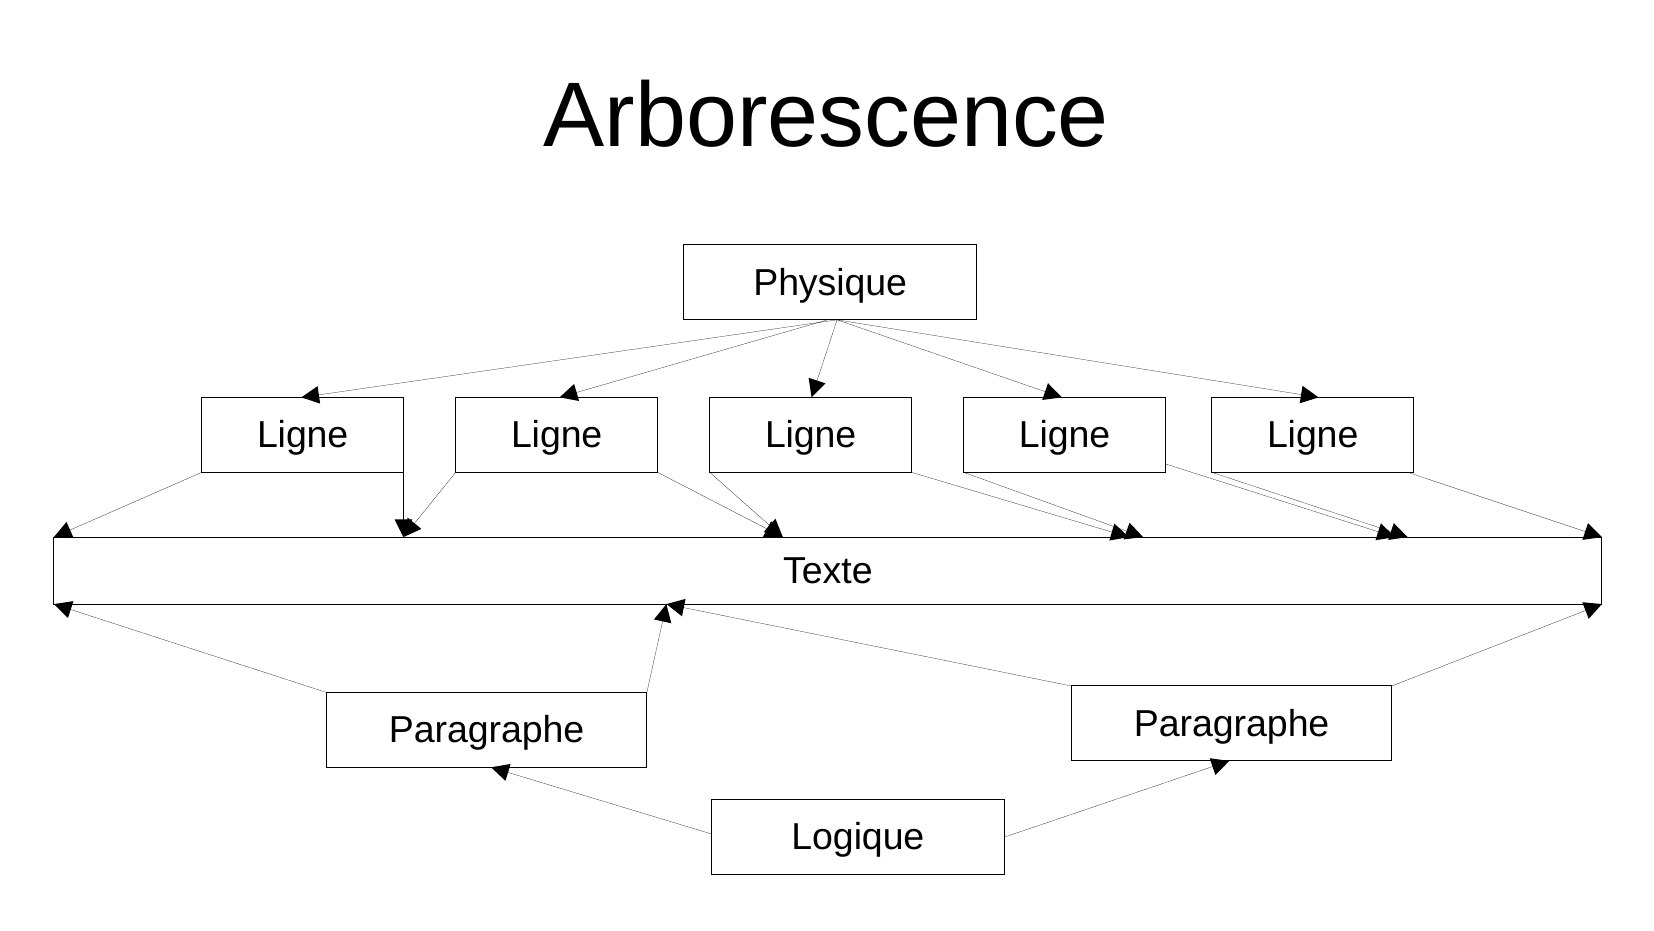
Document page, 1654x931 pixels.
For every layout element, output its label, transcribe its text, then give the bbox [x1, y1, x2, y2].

text_box Logique [711, 799, 1005, 875]
text_box Ligne [963, 397, 1166, 473]
text_box Paragraphe [326, 692, 647, 768]
text_box Paragraphe [1071, 685, 1392, 761]
text_box Physique [683, 244, 977, 320]
text_box Ligne [1211, 397, 1414, 473]
text_box Ligne [709, 397, 912, 473]
text_box Texte [53, 537, 1602, 605]
title Arborescence [82, 37, 1571, 193]
text_box Ligne [201, 397, 404, 473]
text_box Ligne [455, 397, 658, 473]
